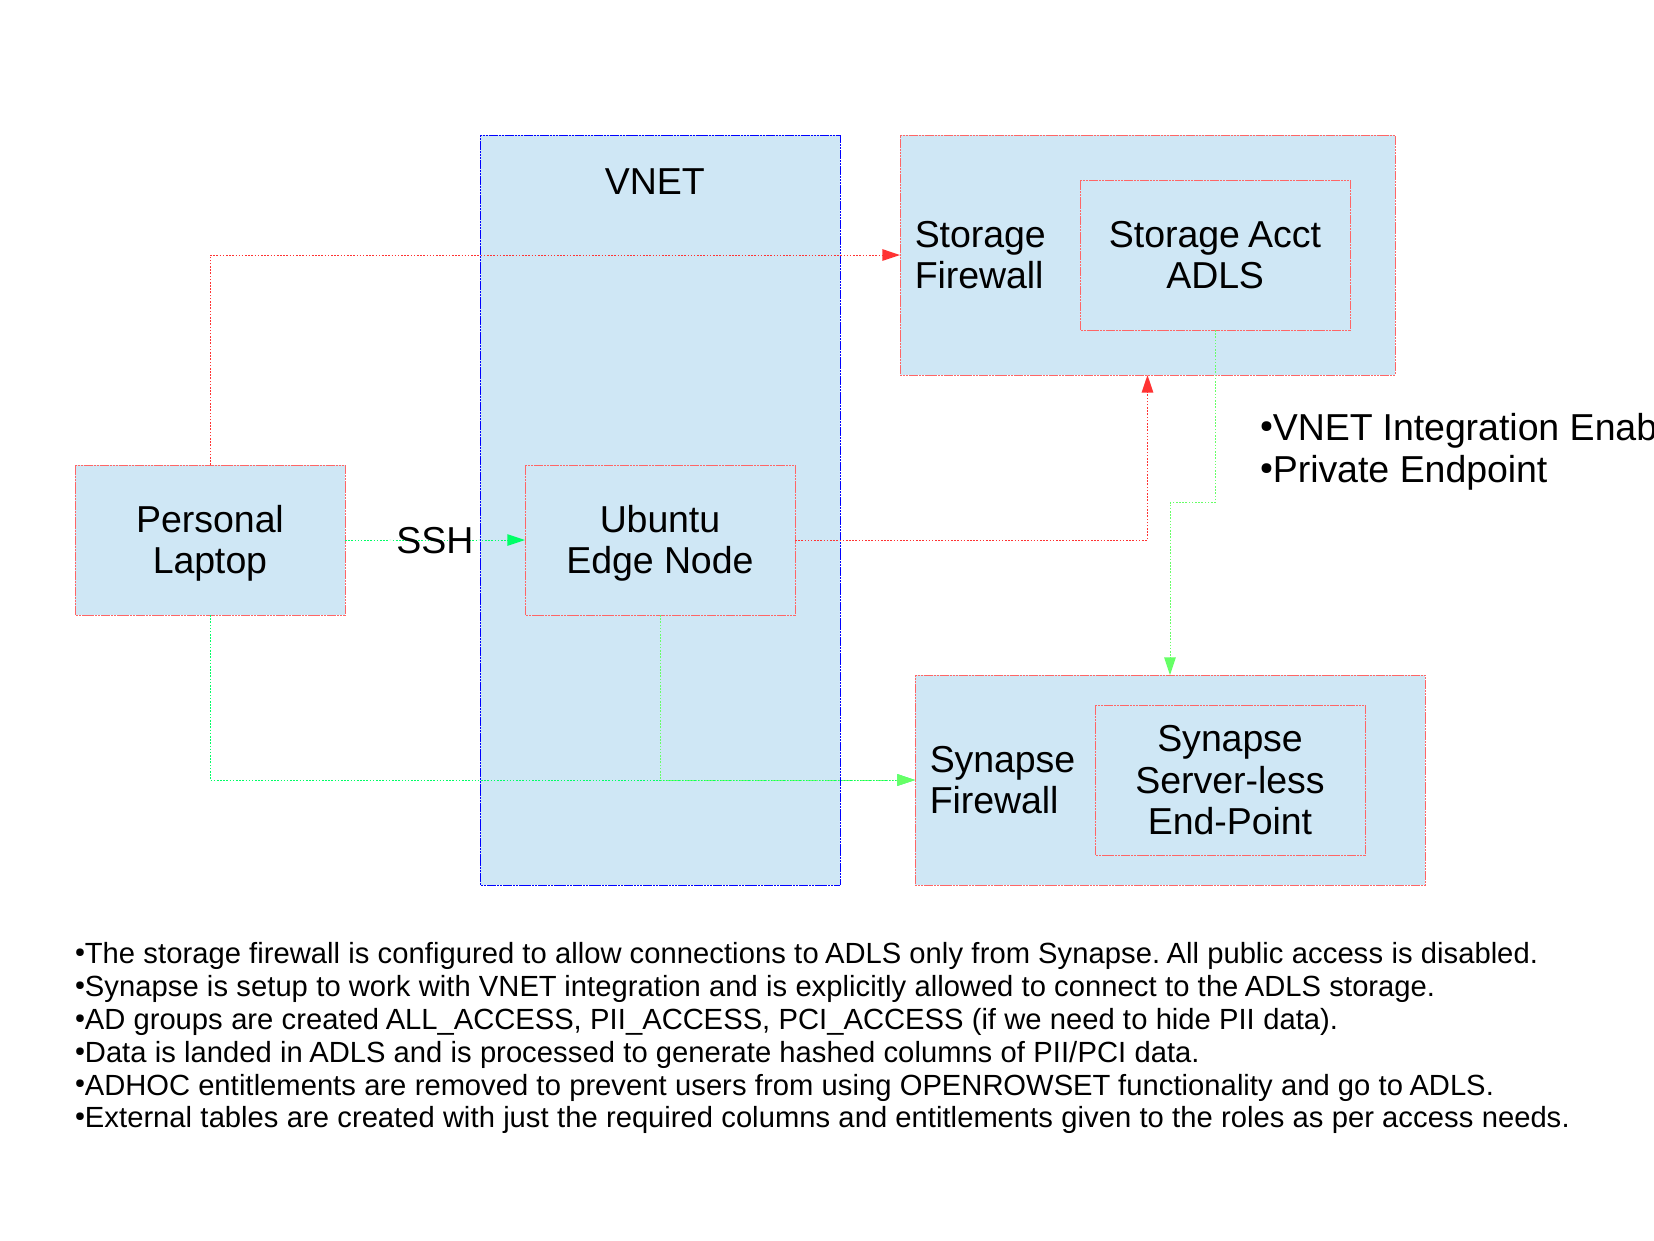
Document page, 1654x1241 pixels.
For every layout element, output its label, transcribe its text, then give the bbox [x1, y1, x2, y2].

text_box VNET [590, 153, 721, 211]
text_box Synapse Server-less End-Point [1095, 705, 1365, 855]
text_box The storage firewall is configured to allow connections to ADLS only from Synapse. All public access is disabled. Synapse is setup to work with VNET integration and is explicitly allowed to connect to the ADLS storage. AD groups are created ALL_ACCESS, PII_ACCESS, PCI_ACCESS (if we need to hide PII data). Data is landed in ADLS and is processed to generate hashed columns of PII/PCI data. ADHOC entitlements are removed to prevent users from using OPENROWSET functionality and go to ADLS. External tables are created with just the required columns and entitlements given to the roles as per access needs. [60, 930, 1591, 1175]
text_box Storage Acct ADLS [1080, 180, 1350, 330]
text_box Personal Laptop [75, 465, 345, 615]
text_box Synapse Firewall [915, 675, 1425, 885]
text_box Storage Firewall [900, 135, 1395, 375]
text_box [480, 135, 840, 885]
text_box VNET Integration Enabled Private Endpoint [1245, 399, 1654, 541]
text_box Ubuntu Edge Node [525, 465, 795, 615]
